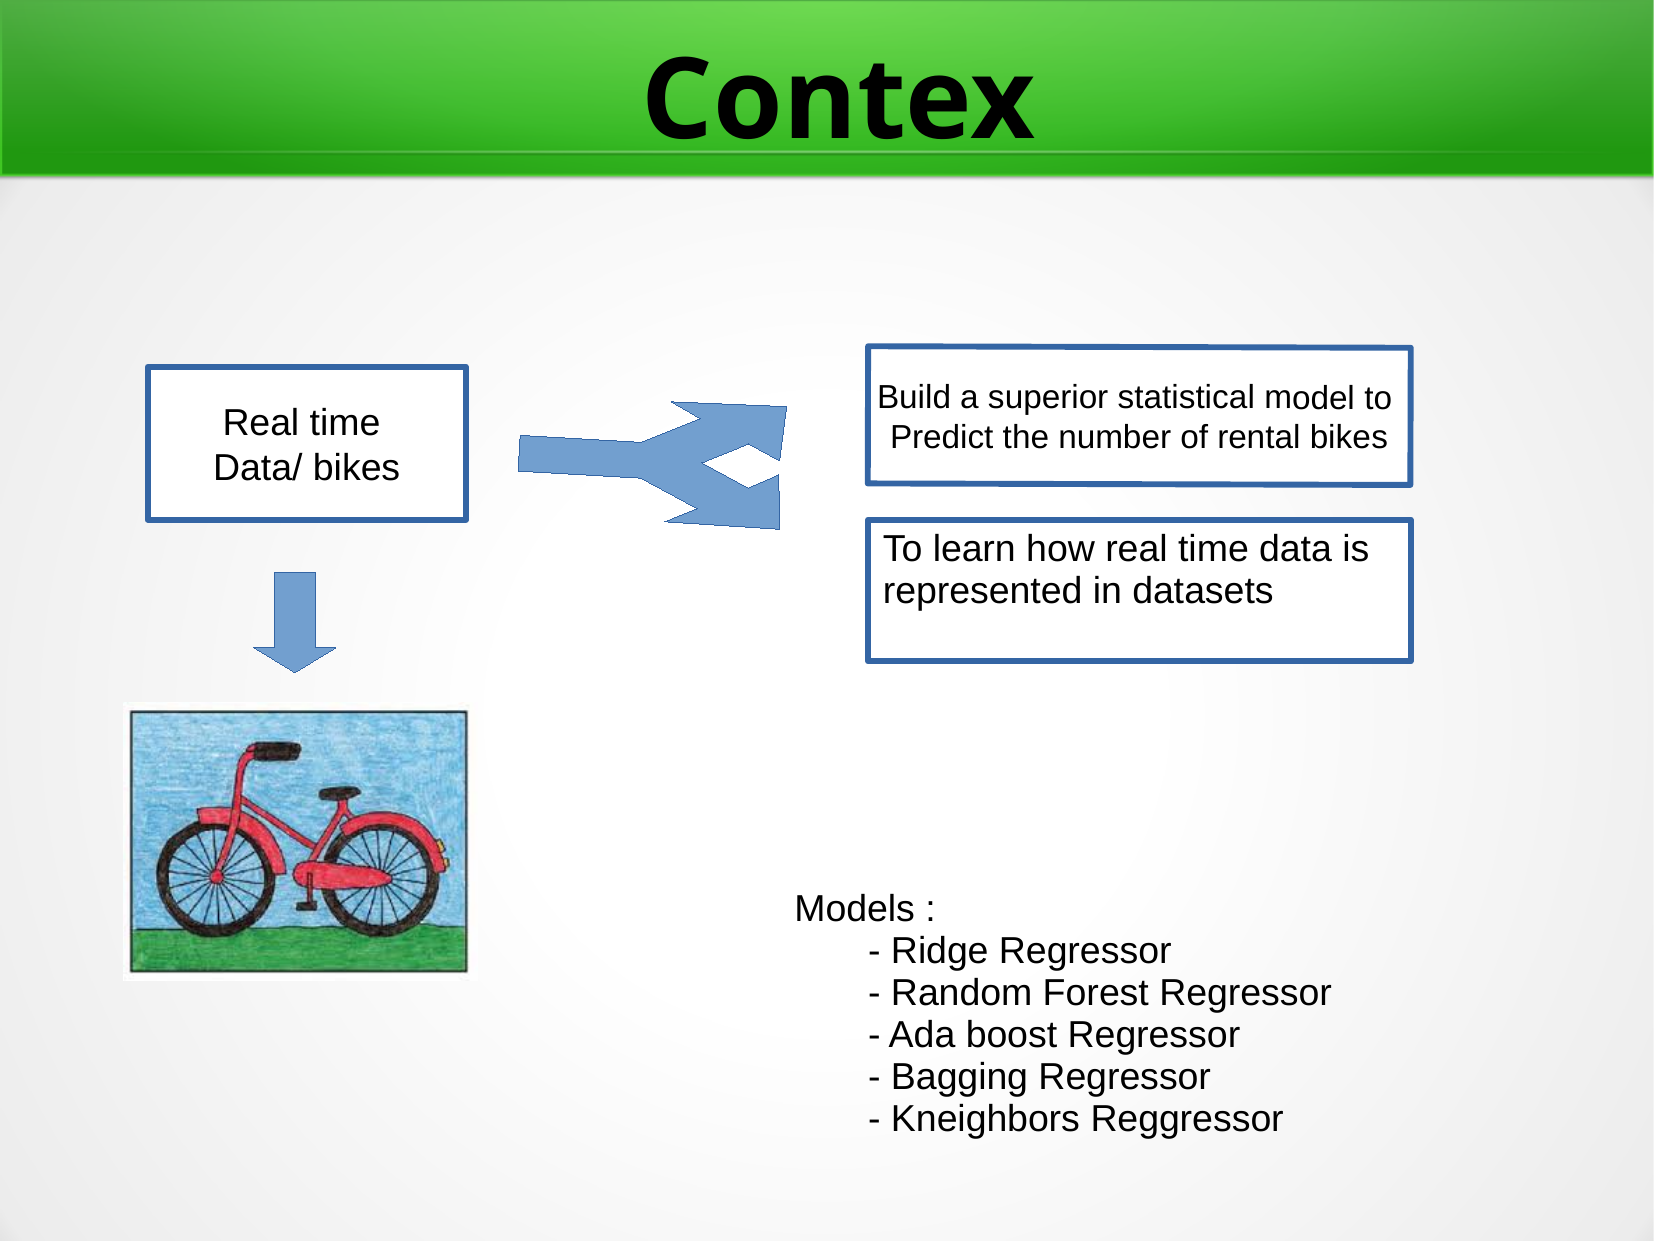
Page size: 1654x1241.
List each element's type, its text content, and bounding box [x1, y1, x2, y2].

text_box To learn how real time data is represented in datasets [868, 519, 1411, 662]
list [82, 365, 1571, 905]
title Contex [94, 23, 1583, 166]
title [82, 122, 1571, 278]
text_box [253, 572, 336, 673]
text_box Real time Data/ bikes [147, 366, 466, 520]
text_box Build a superior statistical model to Predict the number of rental bikes [867, 346, 1411, 485]
picture [0, 0, 1654, 1241]
text_box [518, 401, 787, 530]
text_box Models : - Ridge Regressor - Random Forest Regressor - Ada boost Regressor - Bagging Regressor - Kneighbors Reggressor [779, 879, 1441, 1189]
